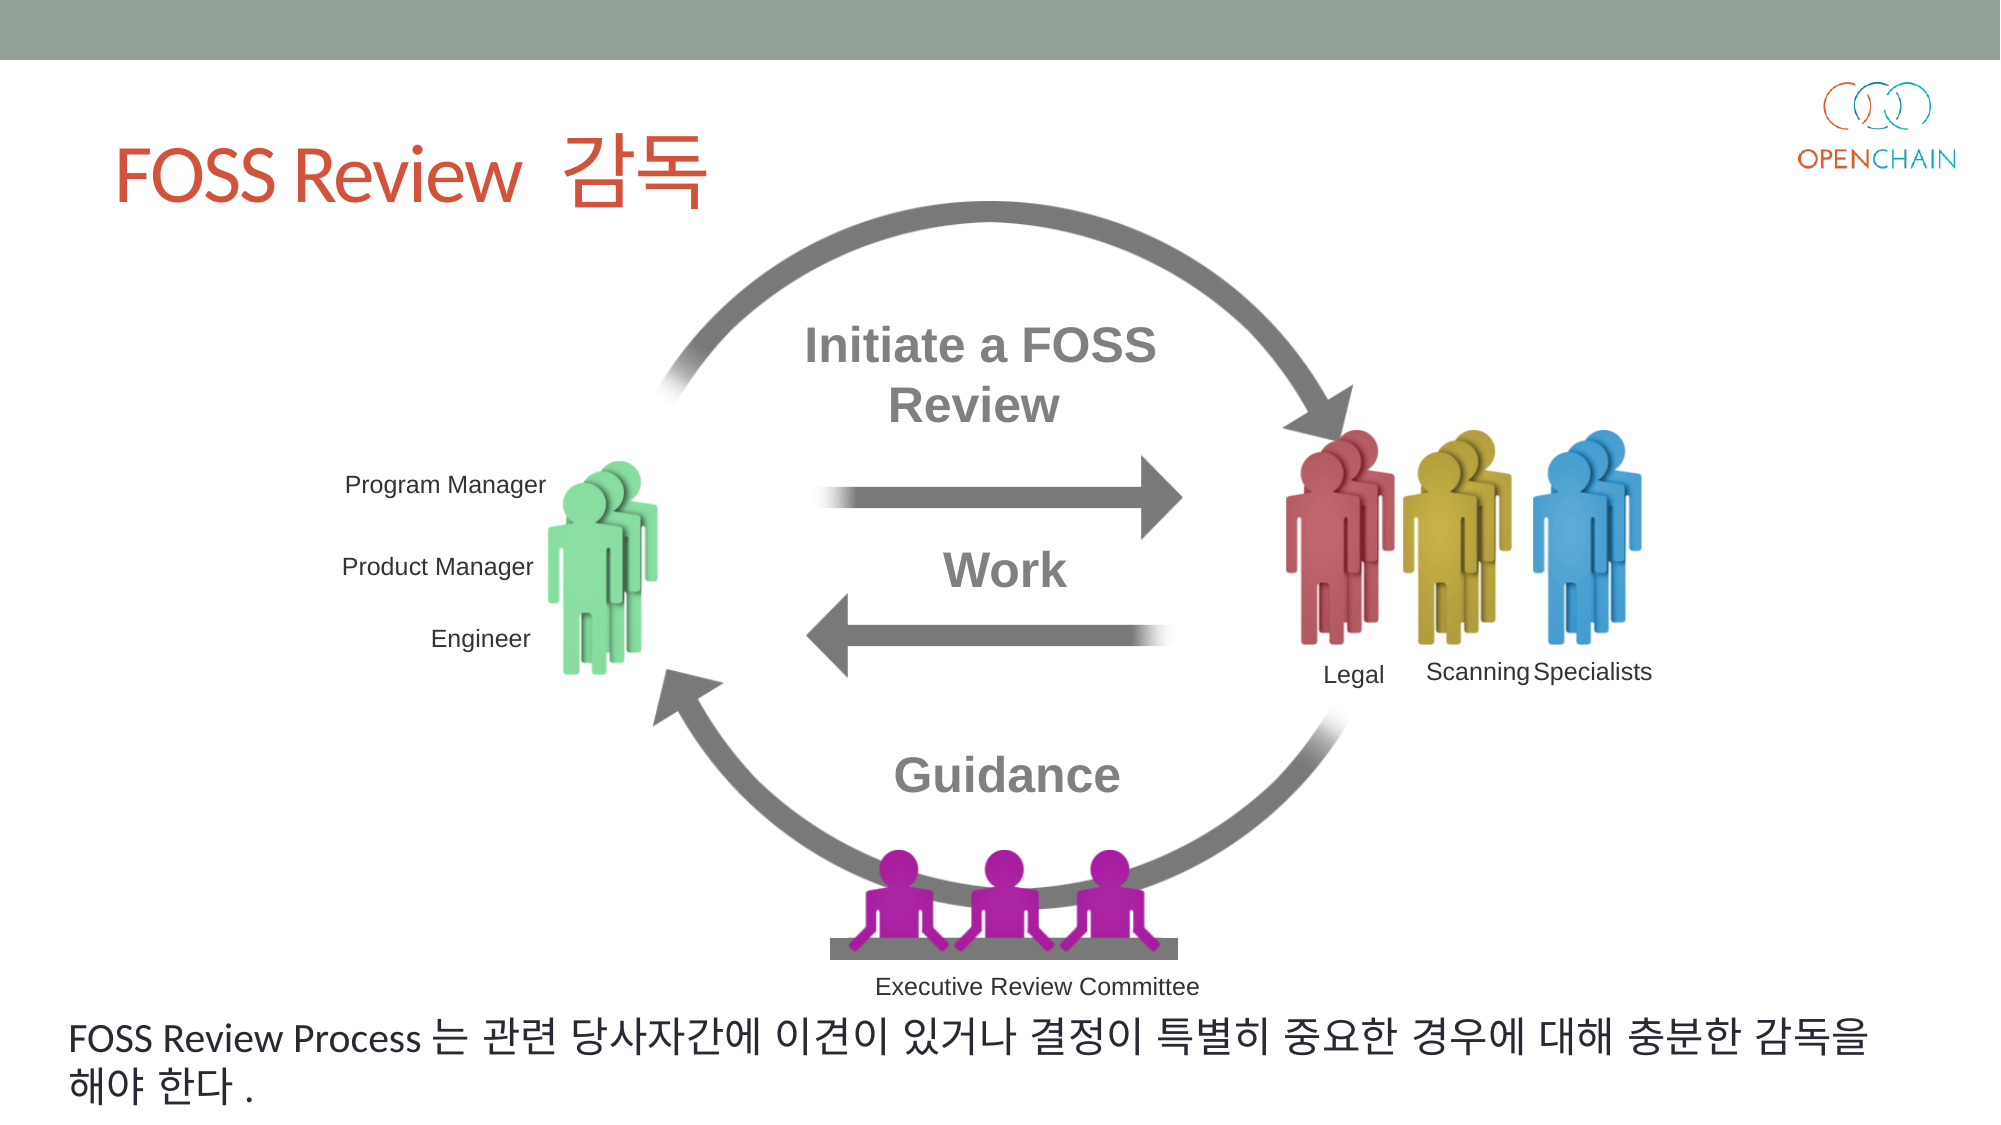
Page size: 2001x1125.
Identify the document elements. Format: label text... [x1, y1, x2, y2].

picture [652, 201, 1395, 645]
text_box Legal [1308, 650, 1391, 697]
picture [1533, 430, 1642, 645]
text_box Work [933, 530, 1077, 606]
text_box Engineer [408, 614, 535, 661]
text_box Specialists [1518, 648, 1655, 694]
title FOSS Review 감독 [99, 87, 1900, 251]
text_box Product Manager [326, 542, 535, 588]
text_box Scanning [1410, 648, 1518, 694]
text_box Initiate a FOSS Review [749, 305, 1213, 442]
text_box Program Manager [329, 461, 545, 507]
text_box FOSS Review Process는 관련 당사자간에 이견이 있거나 결정이 특별히 중요한 경우에 대해 충분한 감독을 해야 한다. [53, 1002, 1927, 1125]
picture [548, 461, 1354, 960]
text_box Executive Review Committee [859, 963, 1188, 1009]
picture [1403, 430, 1512, 645]
text_box Guidance [893, 735, 1122, 811]
picture [812, 455, 1183, 540]
